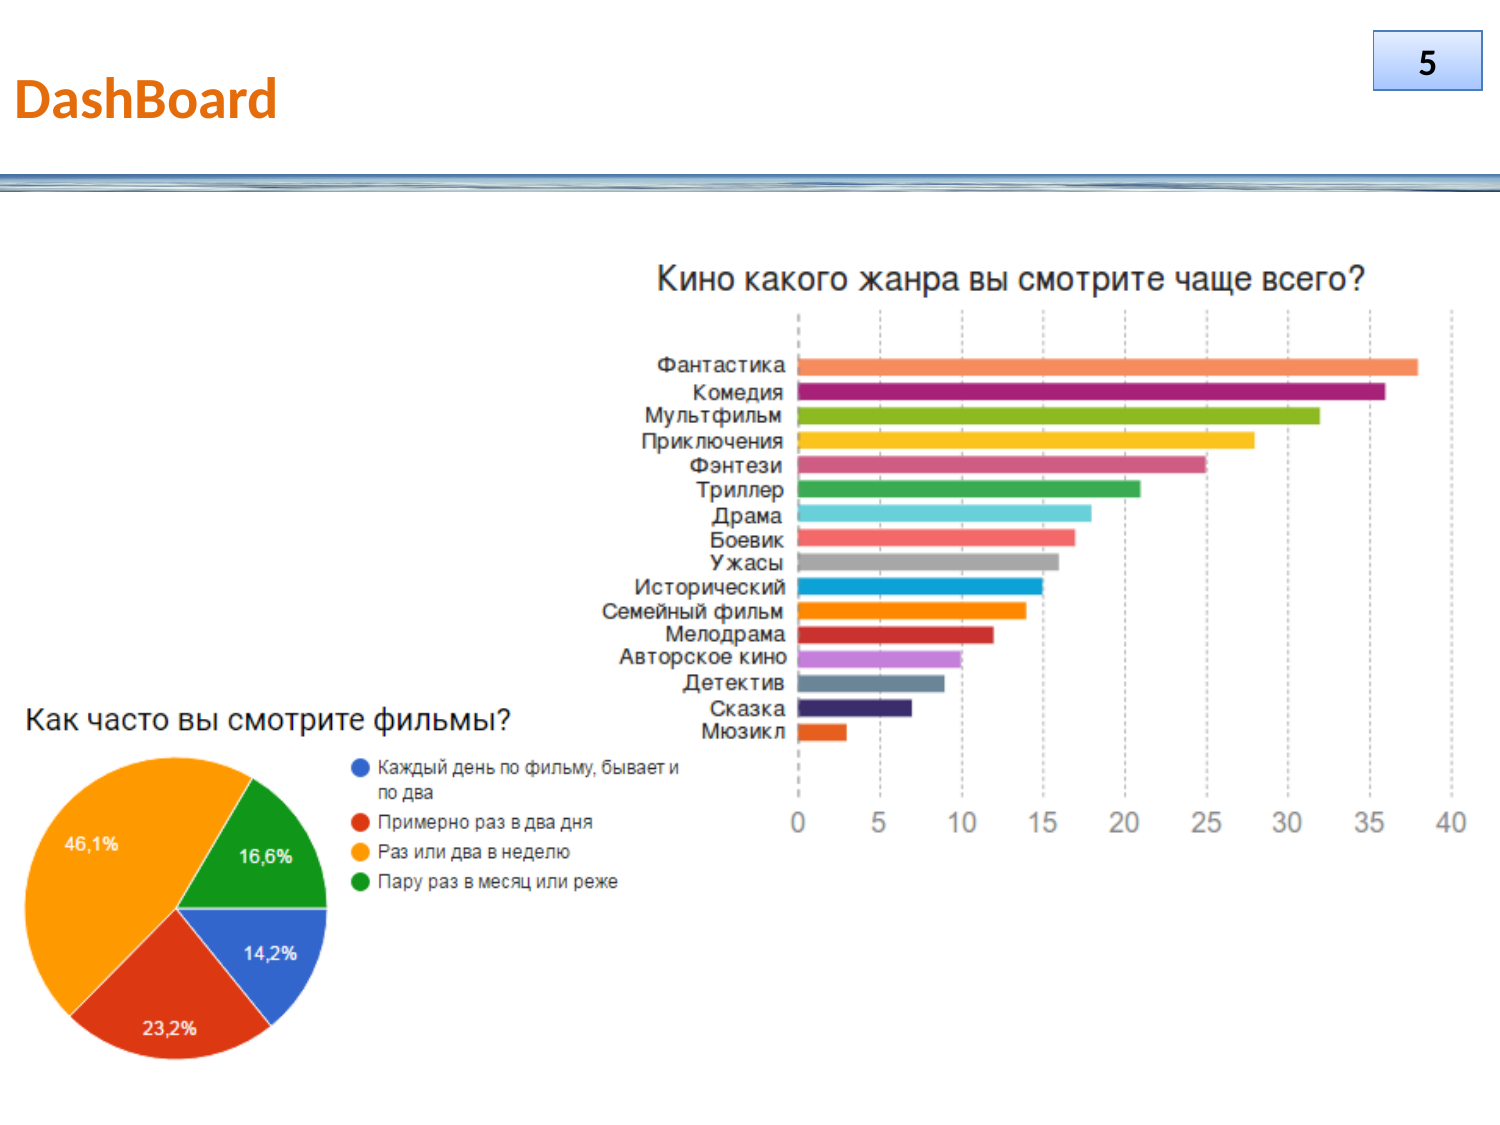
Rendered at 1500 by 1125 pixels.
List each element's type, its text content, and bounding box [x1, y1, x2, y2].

text_box DashBoard [0, 31, 1353, 160]
text_box 5 [1373, 30, 1483, 90]
picture [0, 174, 1500, 192]
picture [15, 254, 1485, 1066]
